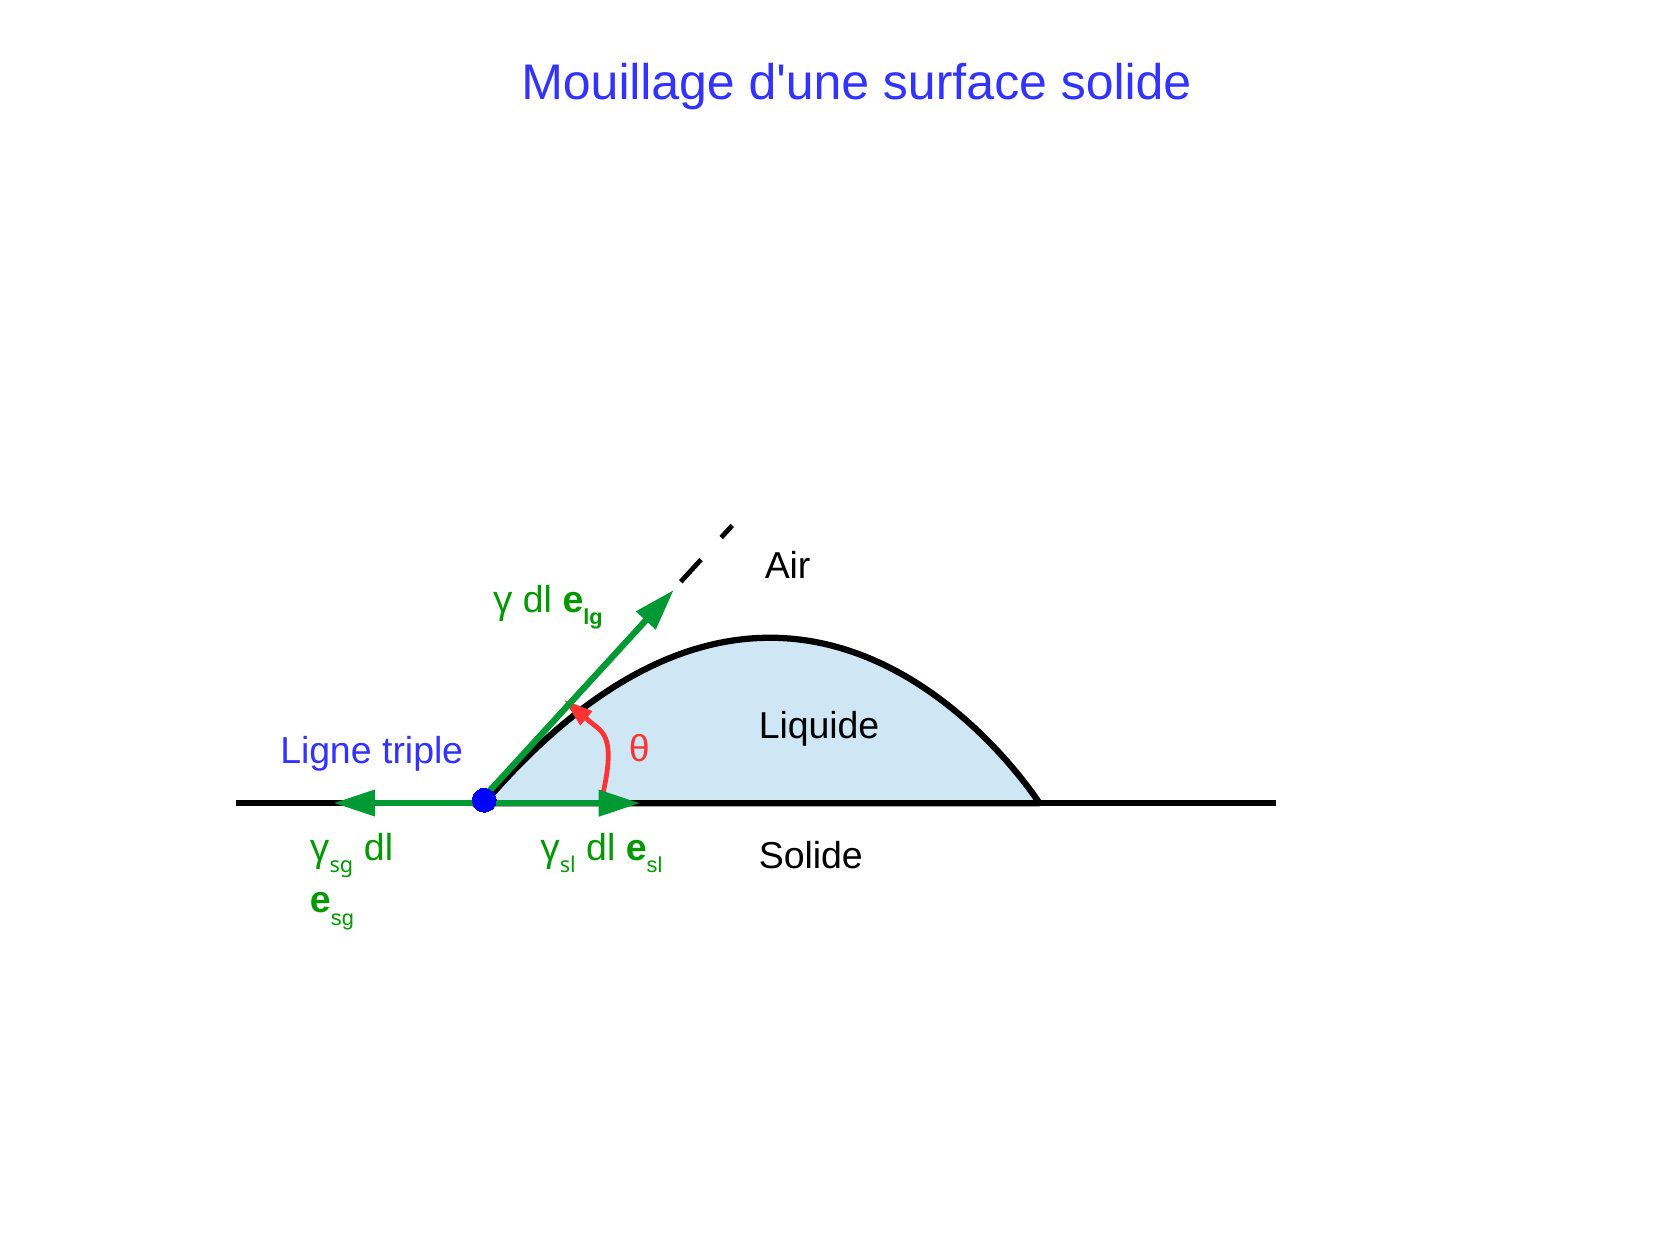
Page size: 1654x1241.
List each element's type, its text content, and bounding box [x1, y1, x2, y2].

text_box Mouillage d'une surface solide [460, 47, 1252, 174]
text_box [472, 716, 605, 813]
text_box γsg dl esg [295, 812, 461, 886]
text_box γ dl elg [478, 564, 644, 638]
text_box [584, 637, 1040, 804]
text_box γsl dl esl [525, 812, 691, 886]
text_box Solide [744, 826, 898, 884]
text_box Air [750, 537, 839, 595]
text_box Ligne triple [265, 722, 479, 780]
text_box θ [614, 720, 686, 778]
text_box Liquide [744, 696, 898, 754]
